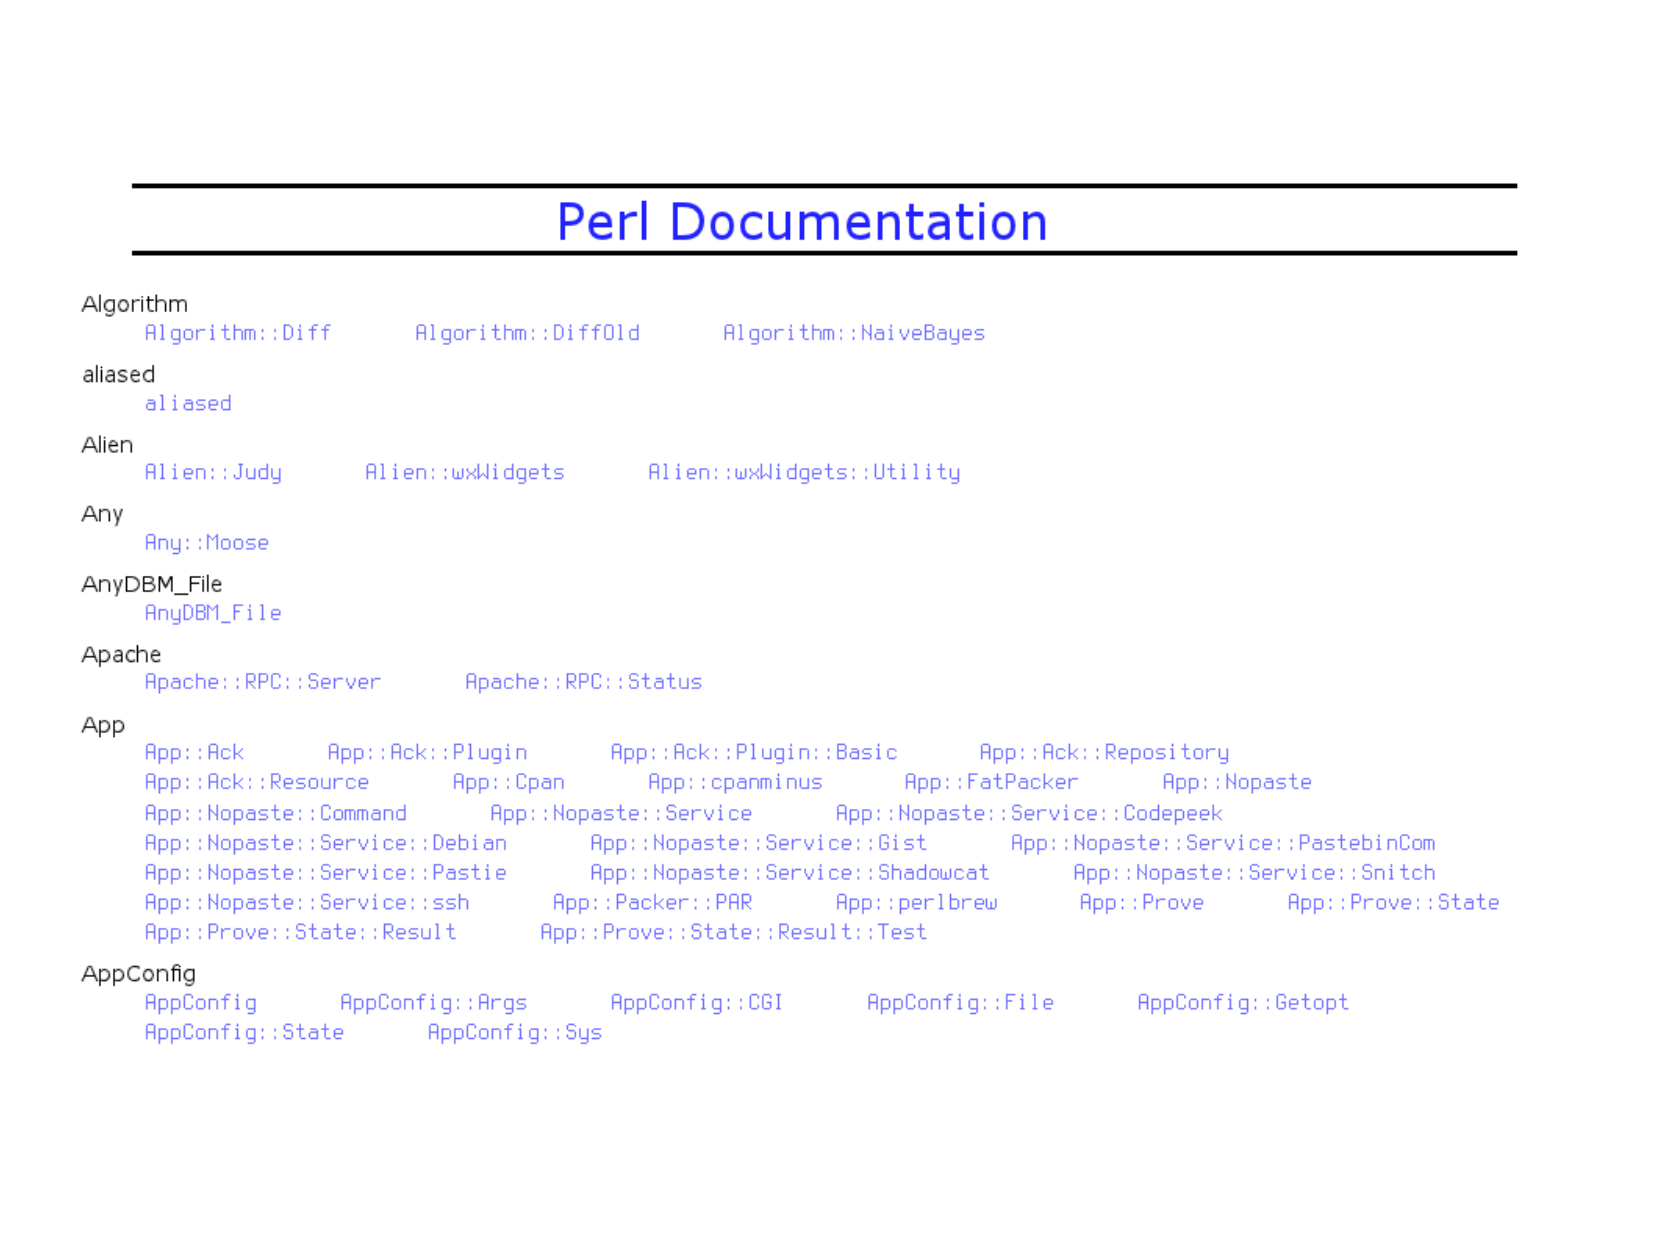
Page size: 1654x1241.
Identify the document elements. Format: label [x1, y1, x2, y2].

picture [76, 176, 1577, 1063]
